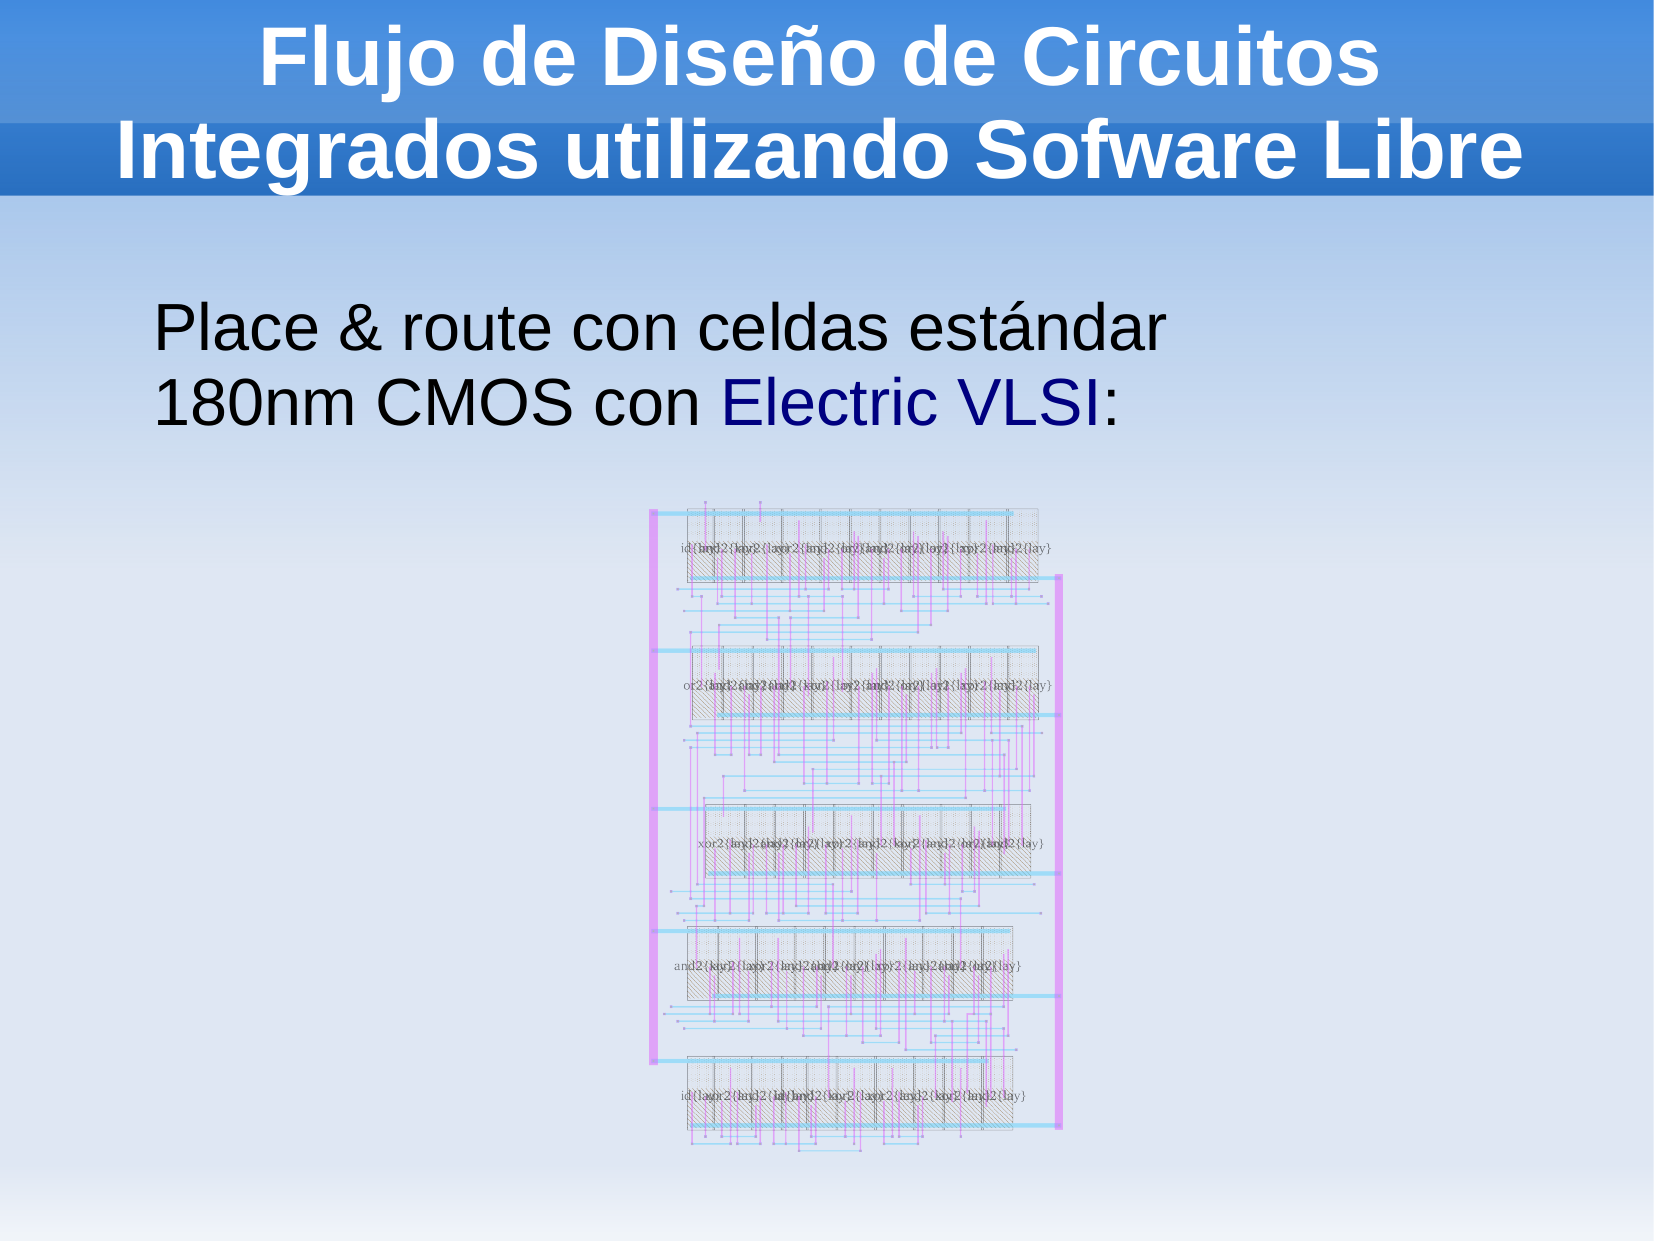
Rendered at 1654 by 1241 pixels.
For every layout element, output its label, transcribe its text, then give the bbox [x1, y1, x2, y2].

list Place & route con celdas estándar 180nm CMOS con Electric VLSI: [82, 290, 1329, 650]
picture [0, 0, 1654, 1241]
title Flujo de Diseño de Circuitos Integrados utilizando Sofware Libre [76, 0, 1565, 208]
